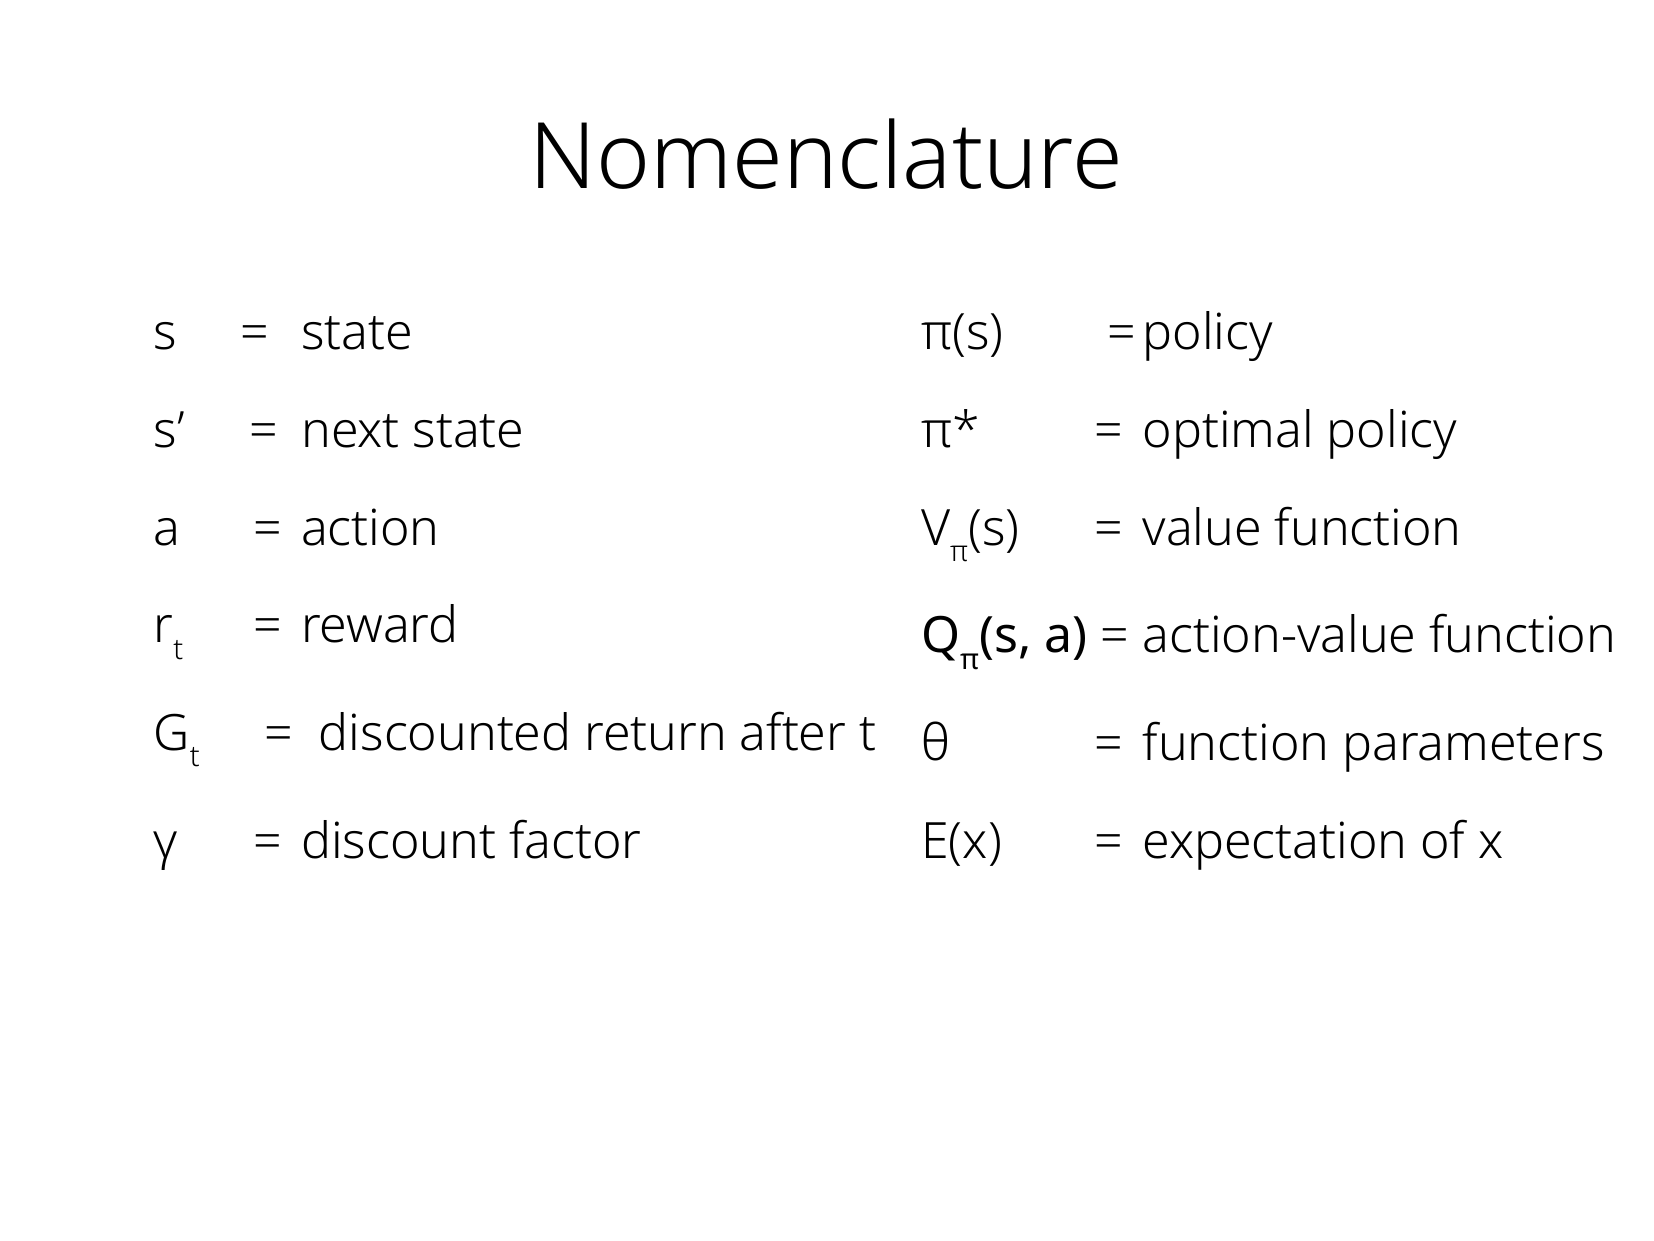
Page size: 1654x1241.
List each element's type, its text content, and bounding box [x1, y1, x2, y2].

list π(s) = policy π* = optimal policy Vπ(s) = value function Qπ(s, a) = action-value function θ = function parameters E(x) = expectation of x [850, 296, 1630, 1016]
list s = state s’ = next state a = action rt = reward Gt = discounted return after t γ = discount factor [82, 296, 850, 1016]
title Nomenclature [82, 49, 1571, 257]
